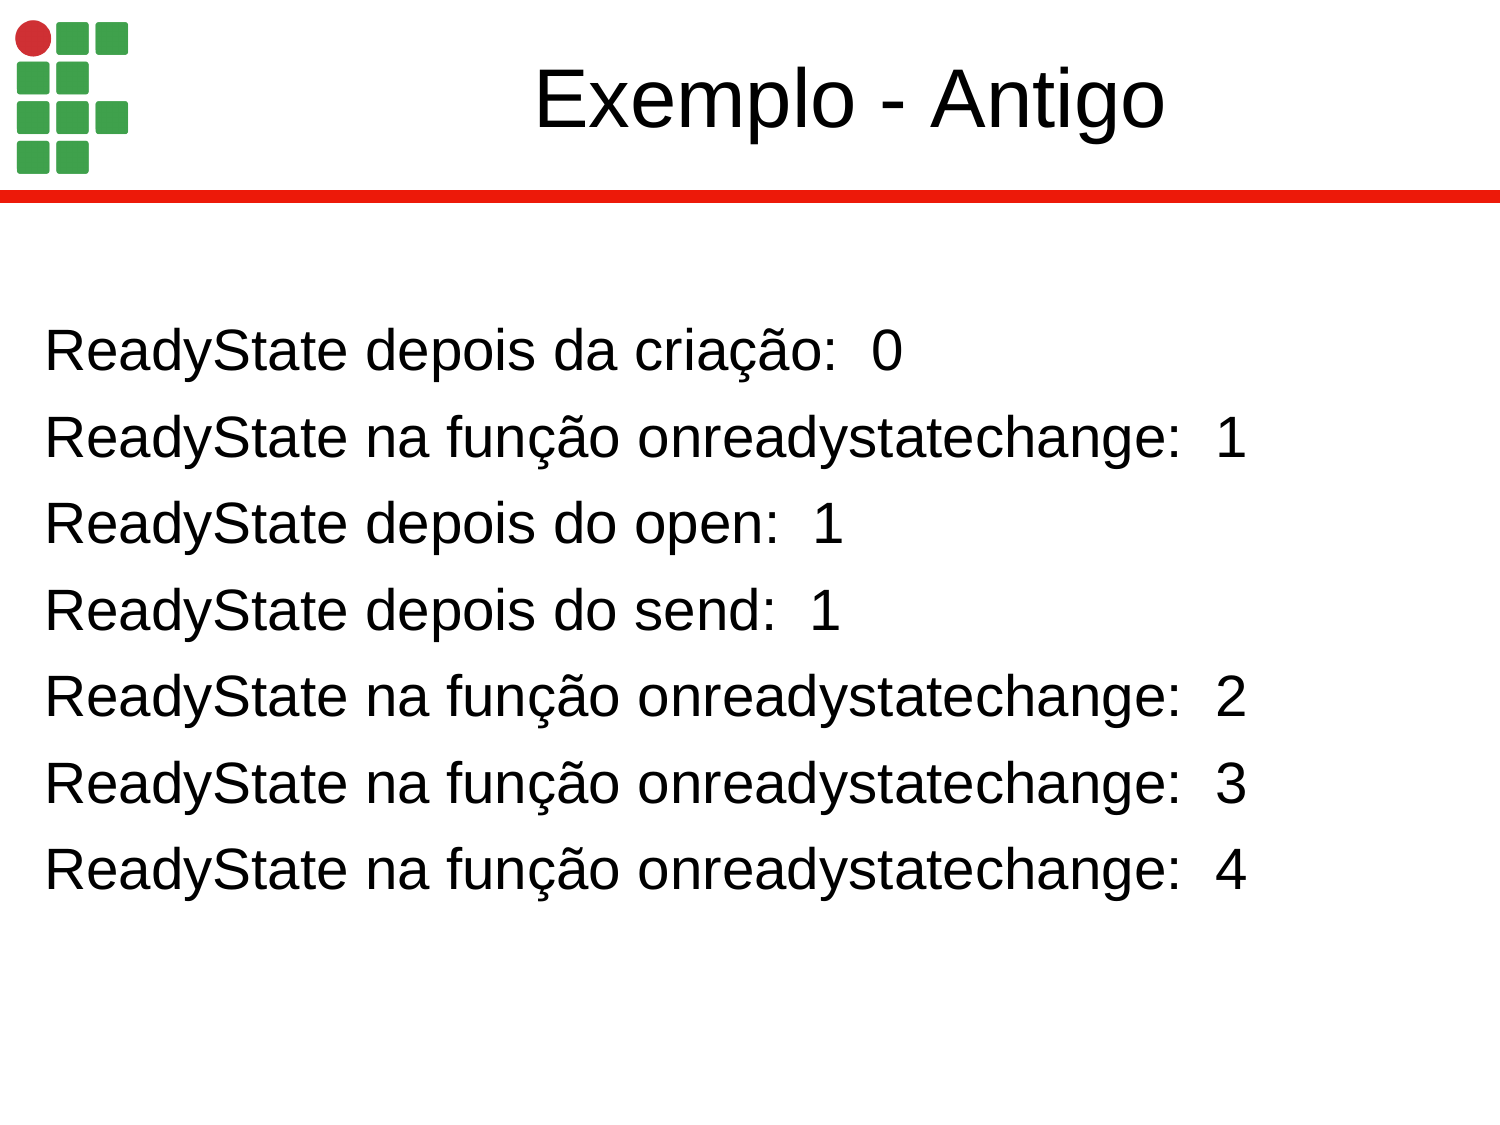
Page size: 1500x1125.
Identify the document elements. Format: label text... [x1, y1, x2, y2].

list ReadyState depois da criação: 0 ReadyState na função onreadystatechange: 1 ReadyState depois do open: 1 ReadyState depois do send: 1 ReadyState na função onreadystatechange: 2 ReadyState na função onreadystatechange: 3 ReadyState na função onreadystatechange: 4 [29, 207, 1471, 1087]
picture [14, 16, 130, 178]
title Exemplo - Antigo [230, 0, 1471, 202]
